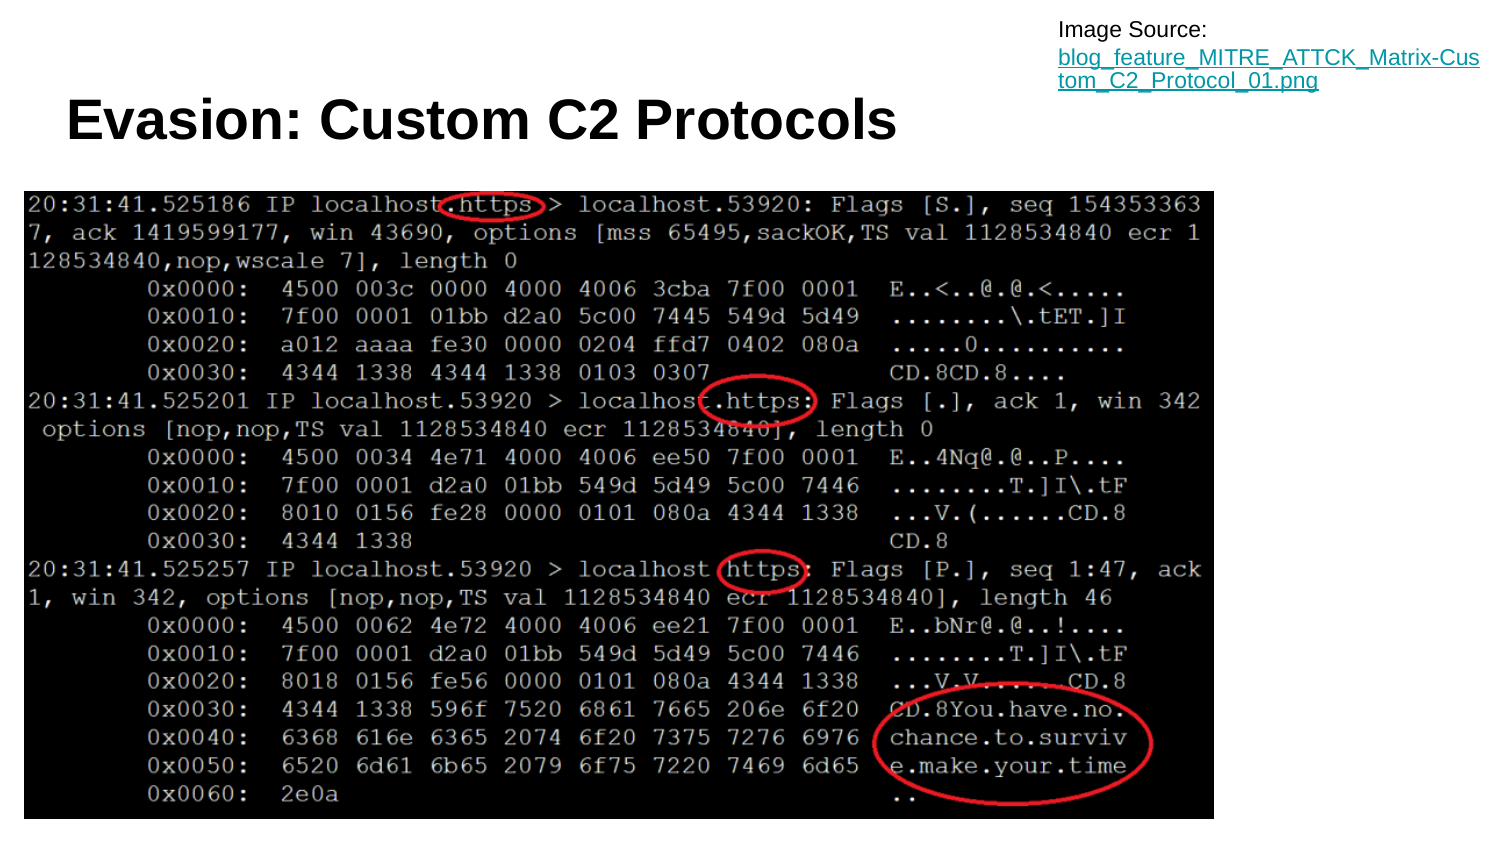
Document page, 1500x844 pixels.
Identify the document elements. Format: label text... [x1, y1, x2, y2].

picture [24, 191, 1214, 819]
text_box Image Source: blog_feature_MITRE_ATTCK_Matrix-Custom_C2_Protocol_01.png [1043, 0, 1500, 85]
title Evasion: Custom C2 Protocols [51, 72, 1449, 167]
